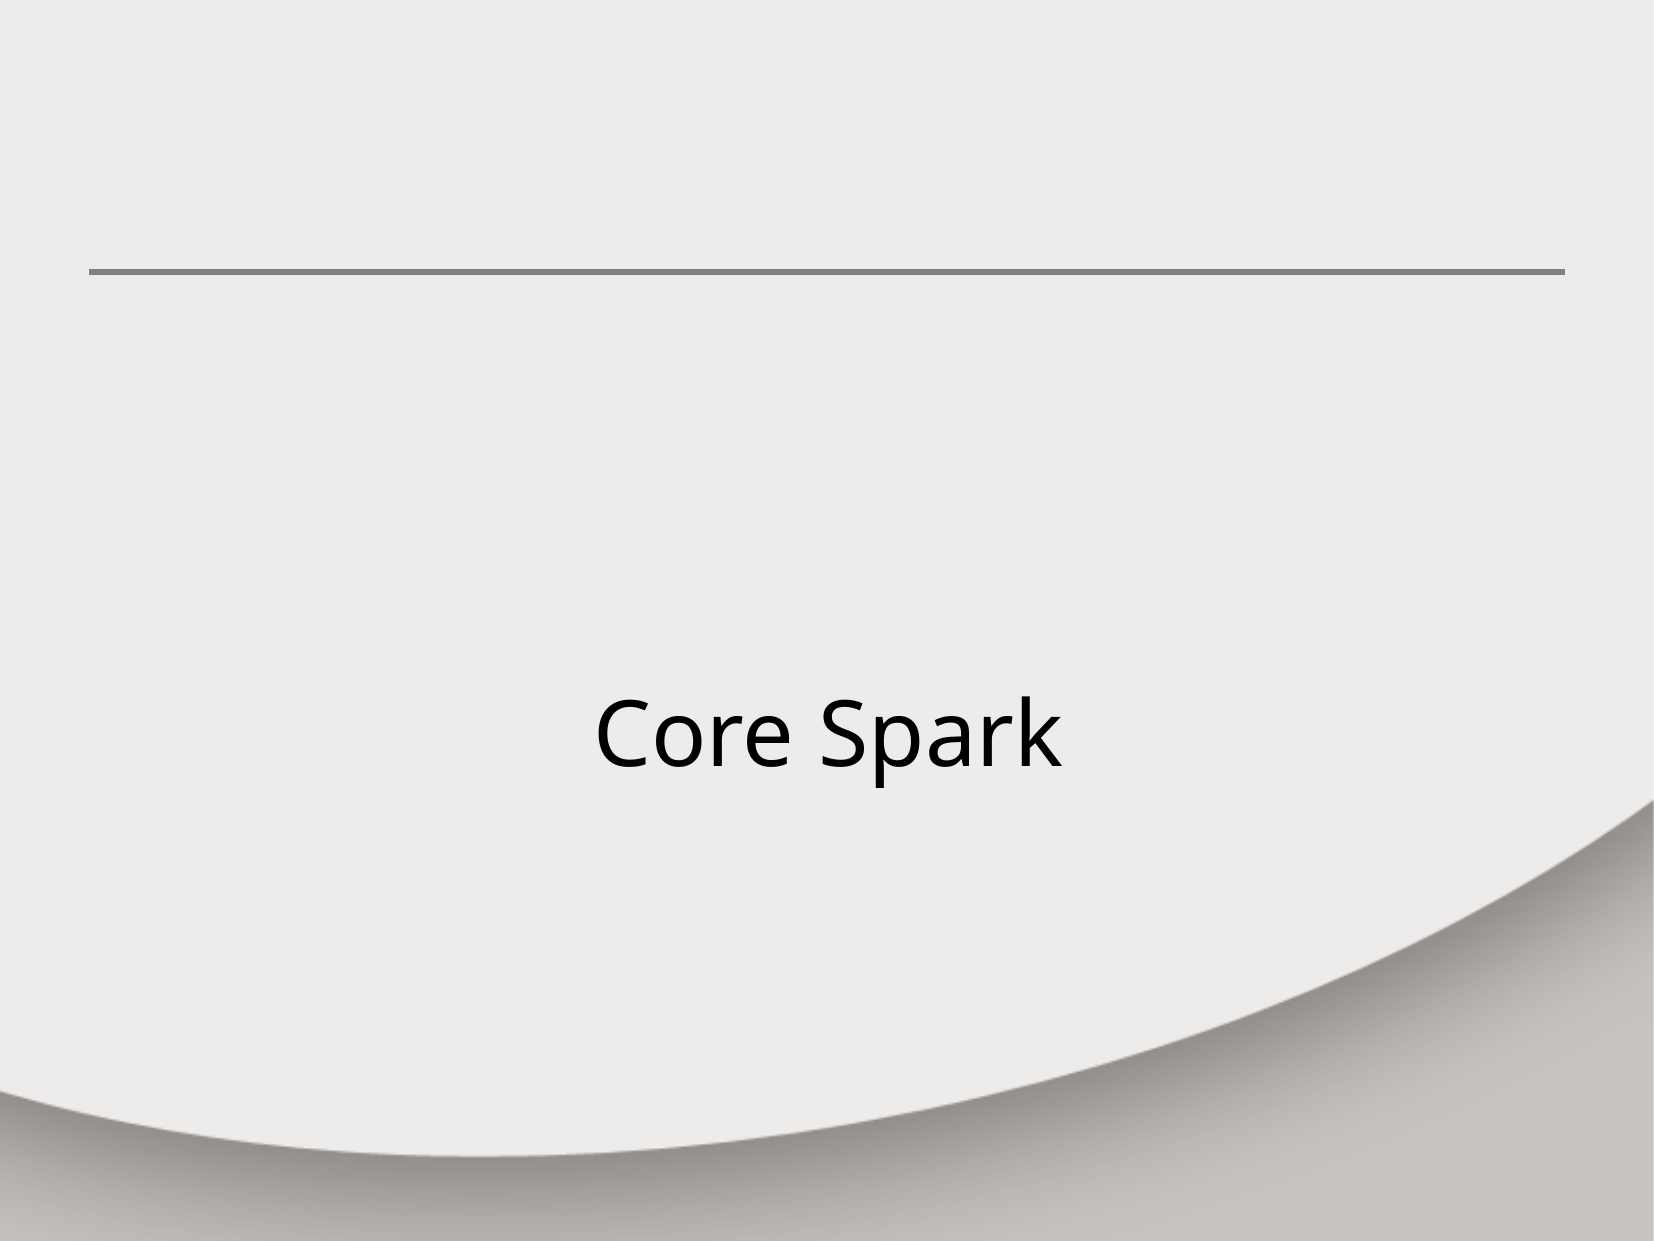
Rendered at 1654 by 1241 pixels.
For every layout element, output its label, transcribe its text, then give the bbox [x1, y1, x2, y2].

picture [0, 0, 1654, 1241]
text_box Core Spark [97, 300, 1561, 1163]
